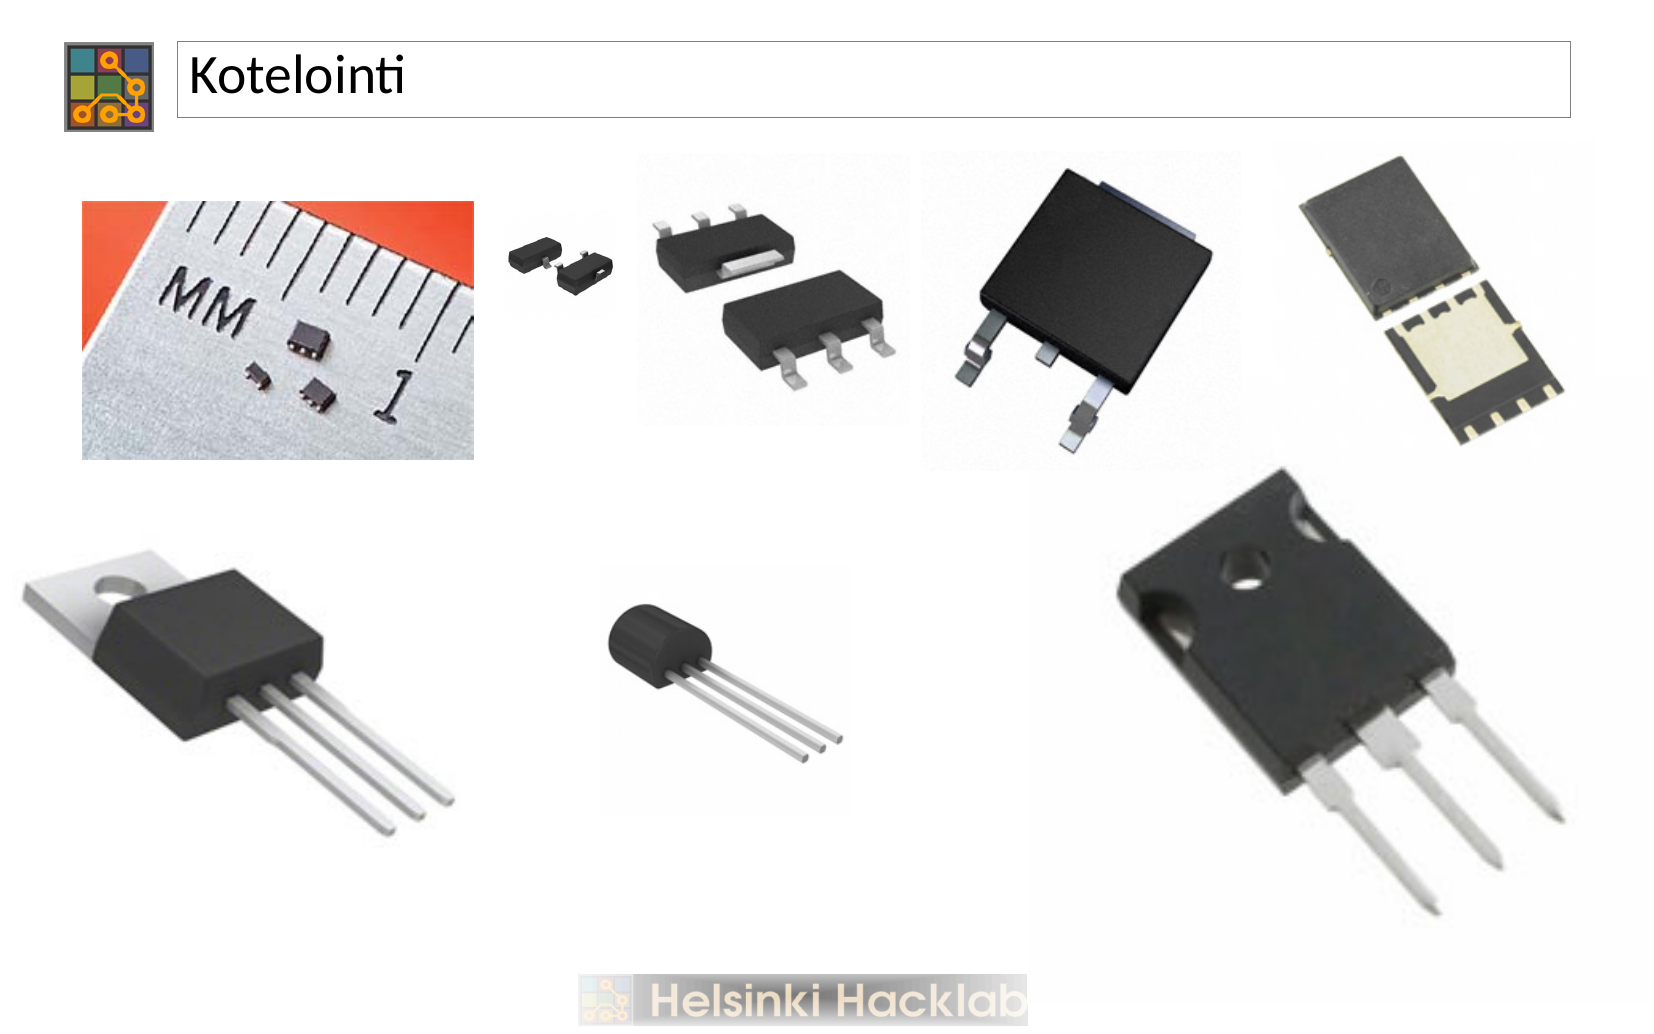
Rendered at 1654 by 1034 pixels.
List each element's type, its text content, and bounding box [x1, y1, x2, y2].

picture [921, 139, 1654, 1004]
picture [600, 564, 851, 815]
title Kotelointi [177, 41, 1571, 118]
picture [64, 42, 154, 132]
picture [505, 210, 615, 319]
picture [637, 153, 910, 426]
picture [12, 201, 474, 922]
